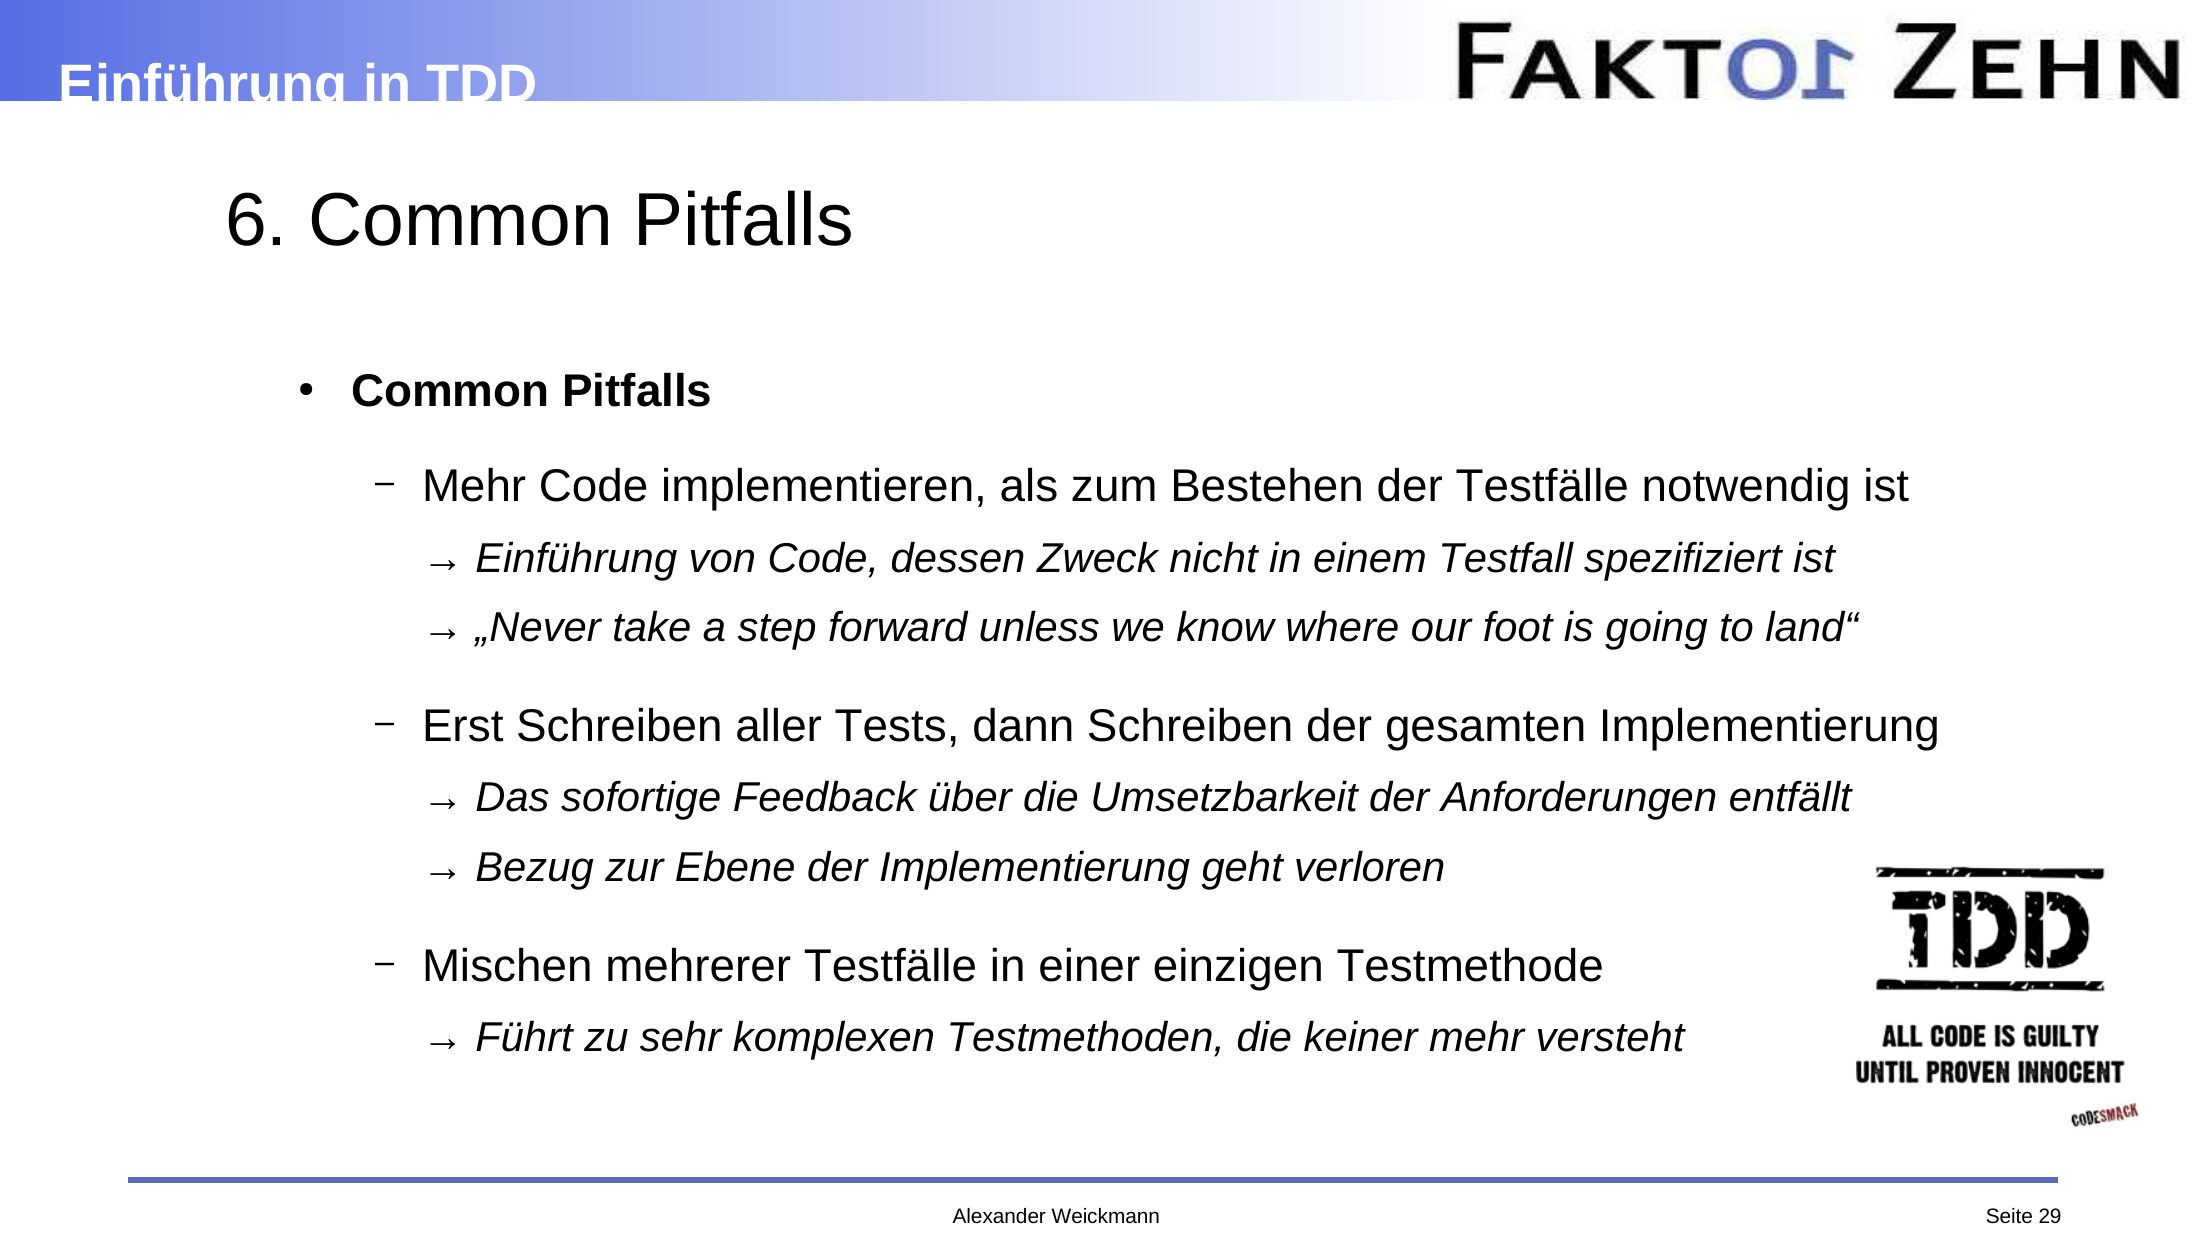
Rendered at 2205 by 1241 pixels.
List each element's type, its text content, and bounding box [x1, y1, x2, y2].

picture [1448, 7, 2191, 100]
list Common Pitfalls Mehr Code implementieren, als zum Bestehen der Testfälle notwendig ist → Einführung von Code, dessen Zweck nicht in einem Testfall spezifiziert ist → „Never take a step forward unless we know where our foot is going to land“ Erst Schreiben aller Tests, dann Schreiben der gesamten Implementierung → Das sofortige Feedback über die Umsetzbarkeit der Anforderungen entfällt → Bezug zur Ebene der Implementierung geht verloren Mischen mehrerer Testfälle in einer einzigen Testmethode → Führt zu sehr komplexen Testmethoden, die keiner mehr versteht [280, 339, 2036, 1108]
picture [1840, 808, 2141, 1176]
title 6. Common Pitfalls [225, 142, 1981, 296]
